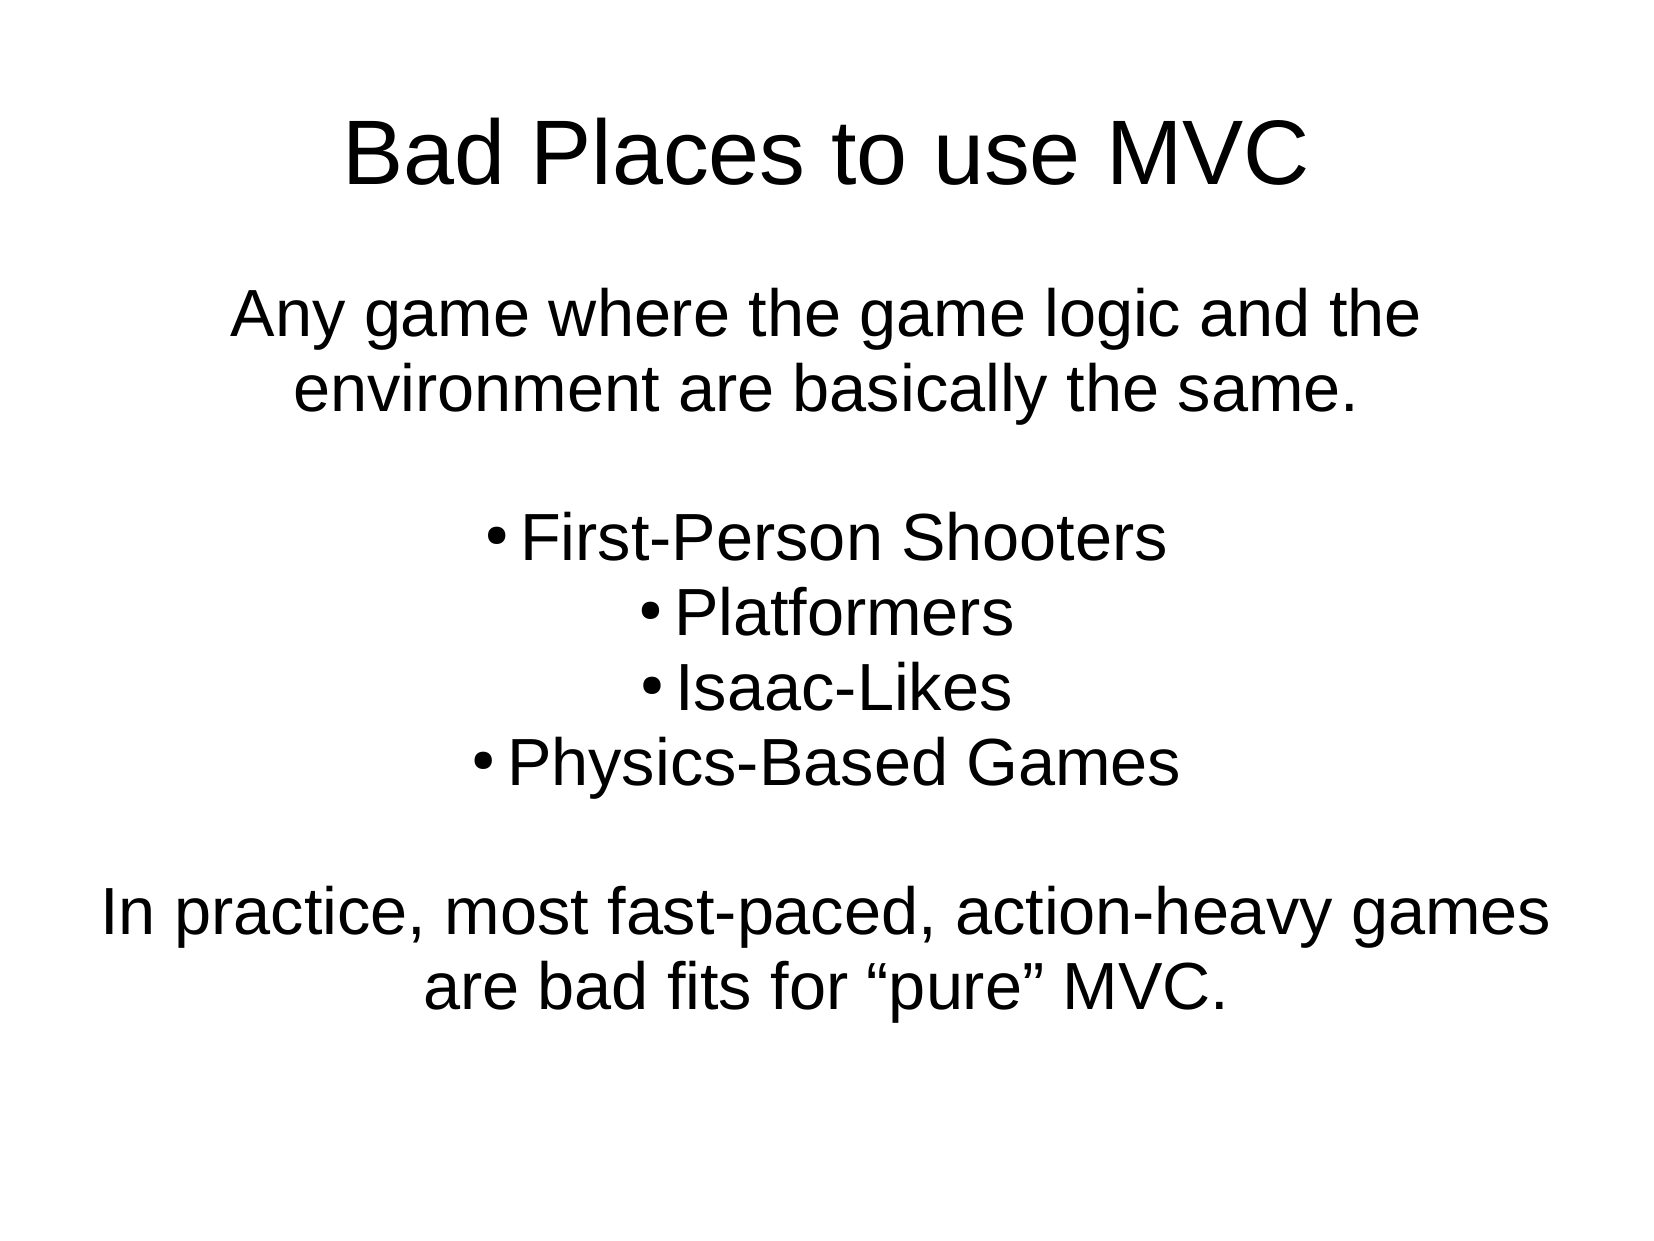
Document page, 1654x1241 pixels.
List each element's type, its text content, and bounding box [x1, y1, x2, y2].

title Bad Places to use MVC [82, 49, 1571, 257]
subtitle Any game where the game logic and the environment are basically the same. First-Person Shooters Platformers Isaac-Likes Physics-Based Games In practice, most fast-paced, action-heavy games are bad fits for “pure” MVC. [82, 275, 1571, 1024]
